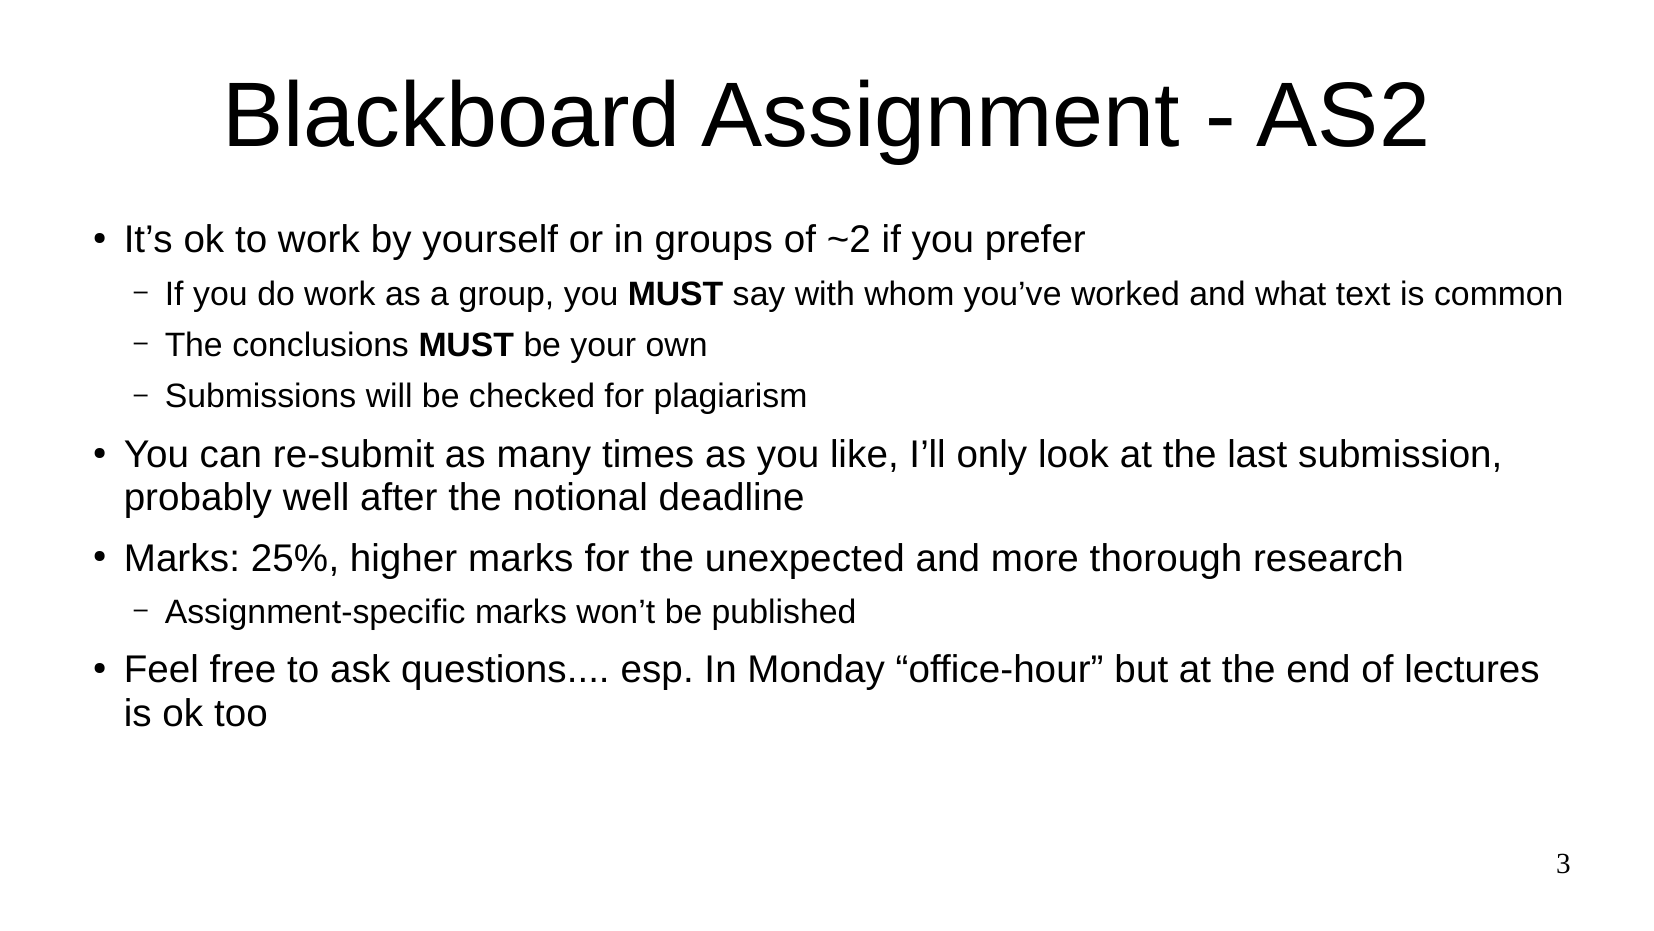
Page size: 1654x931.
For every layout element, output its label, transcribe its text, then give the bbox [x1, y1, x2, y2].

title Blackboard Assignment - AS2 [82, 37, 1571, 193]
list It’s ok to work by yourself or in groups of ~2 if you prefer If you do work as a group, you MUST say with whom you’ve worked and what text is common The conclusions MUST be your own Submissions will be checked for plagiarism You can re-submit as many times as you like, I’ll only look at the last submission, probably well after the notional deadline Marks: 25%, higher marks for the unexpected and more thorough research Assignment-specific marks won’t be published Feel free to ask questions.... esp. In Monday “office-hour” but at the end of lectures is ok too [82, 217, 1571, 758]
